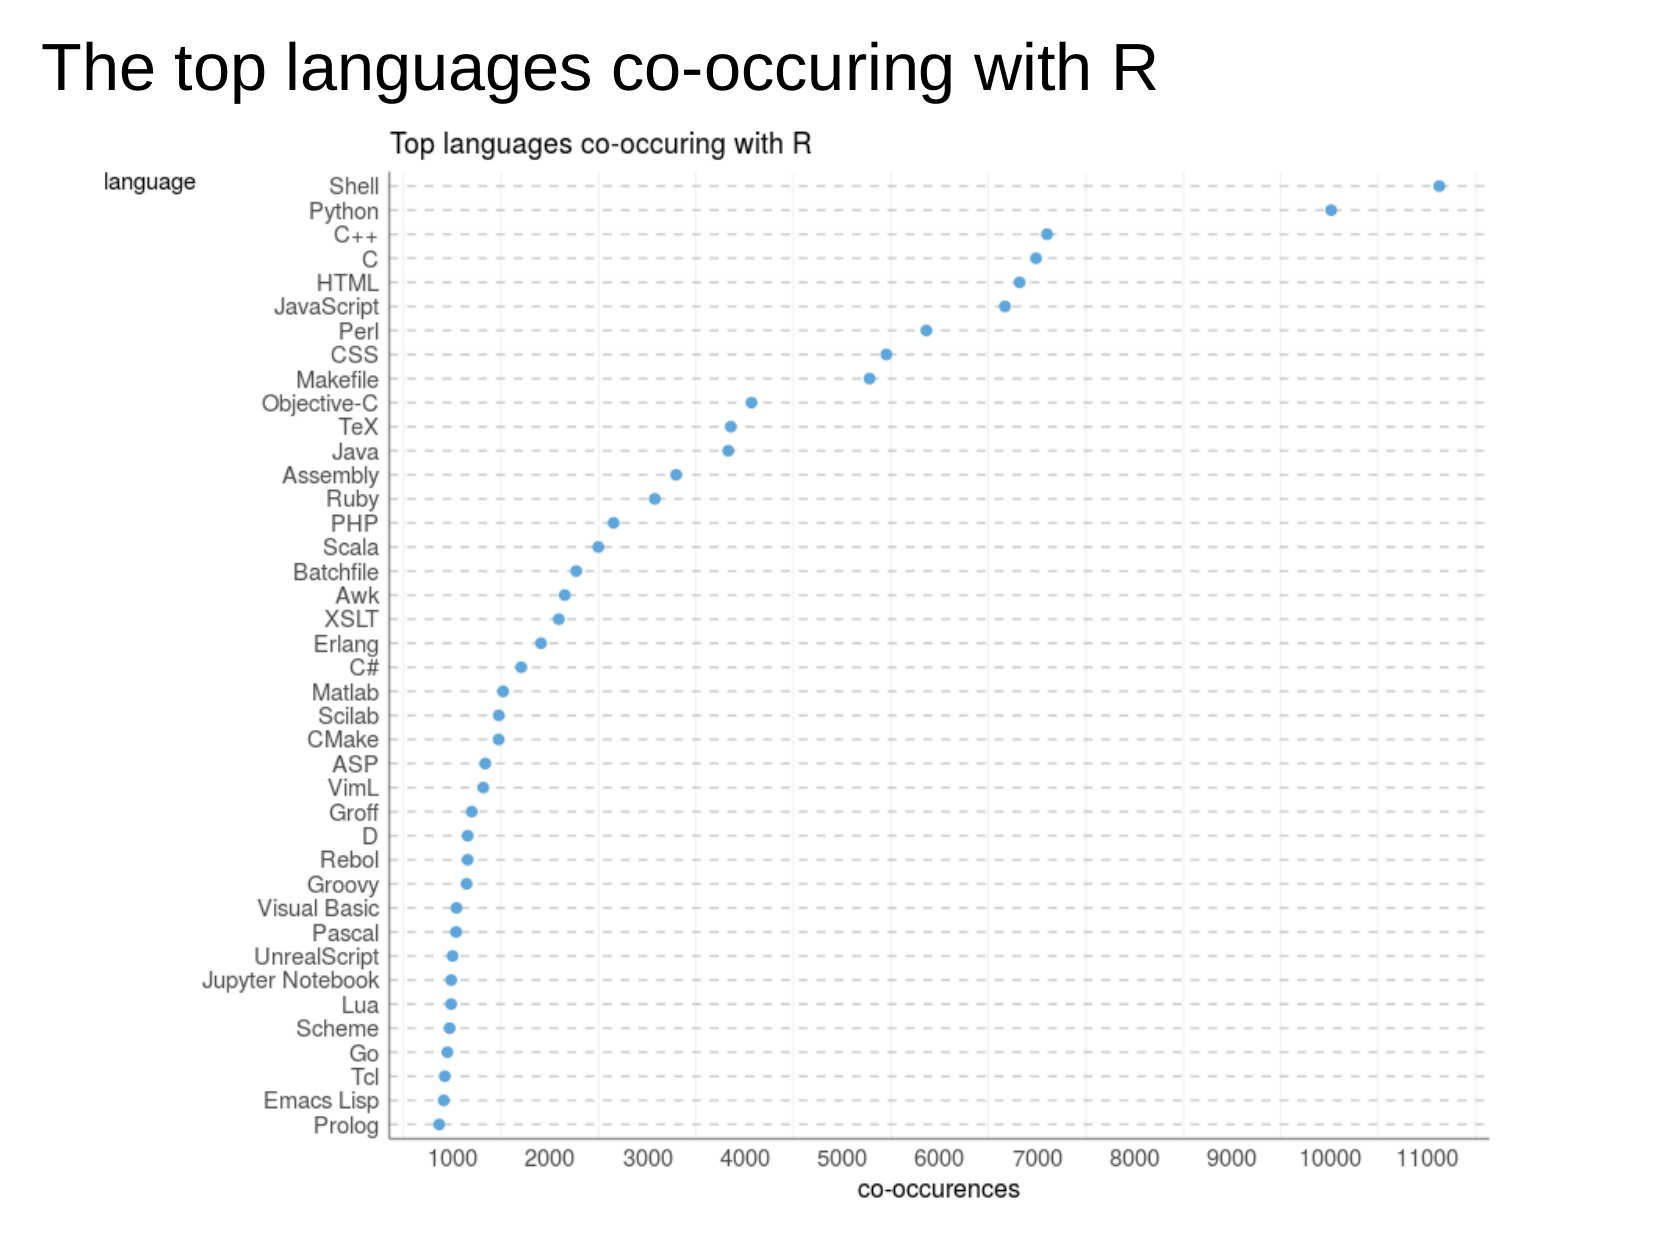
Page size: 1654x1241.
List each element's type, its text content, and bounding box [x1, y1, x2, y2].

picture [93, 121, 1501, 1216]
title The top languages co-occuring with R [41, 30, 1530, 105]
